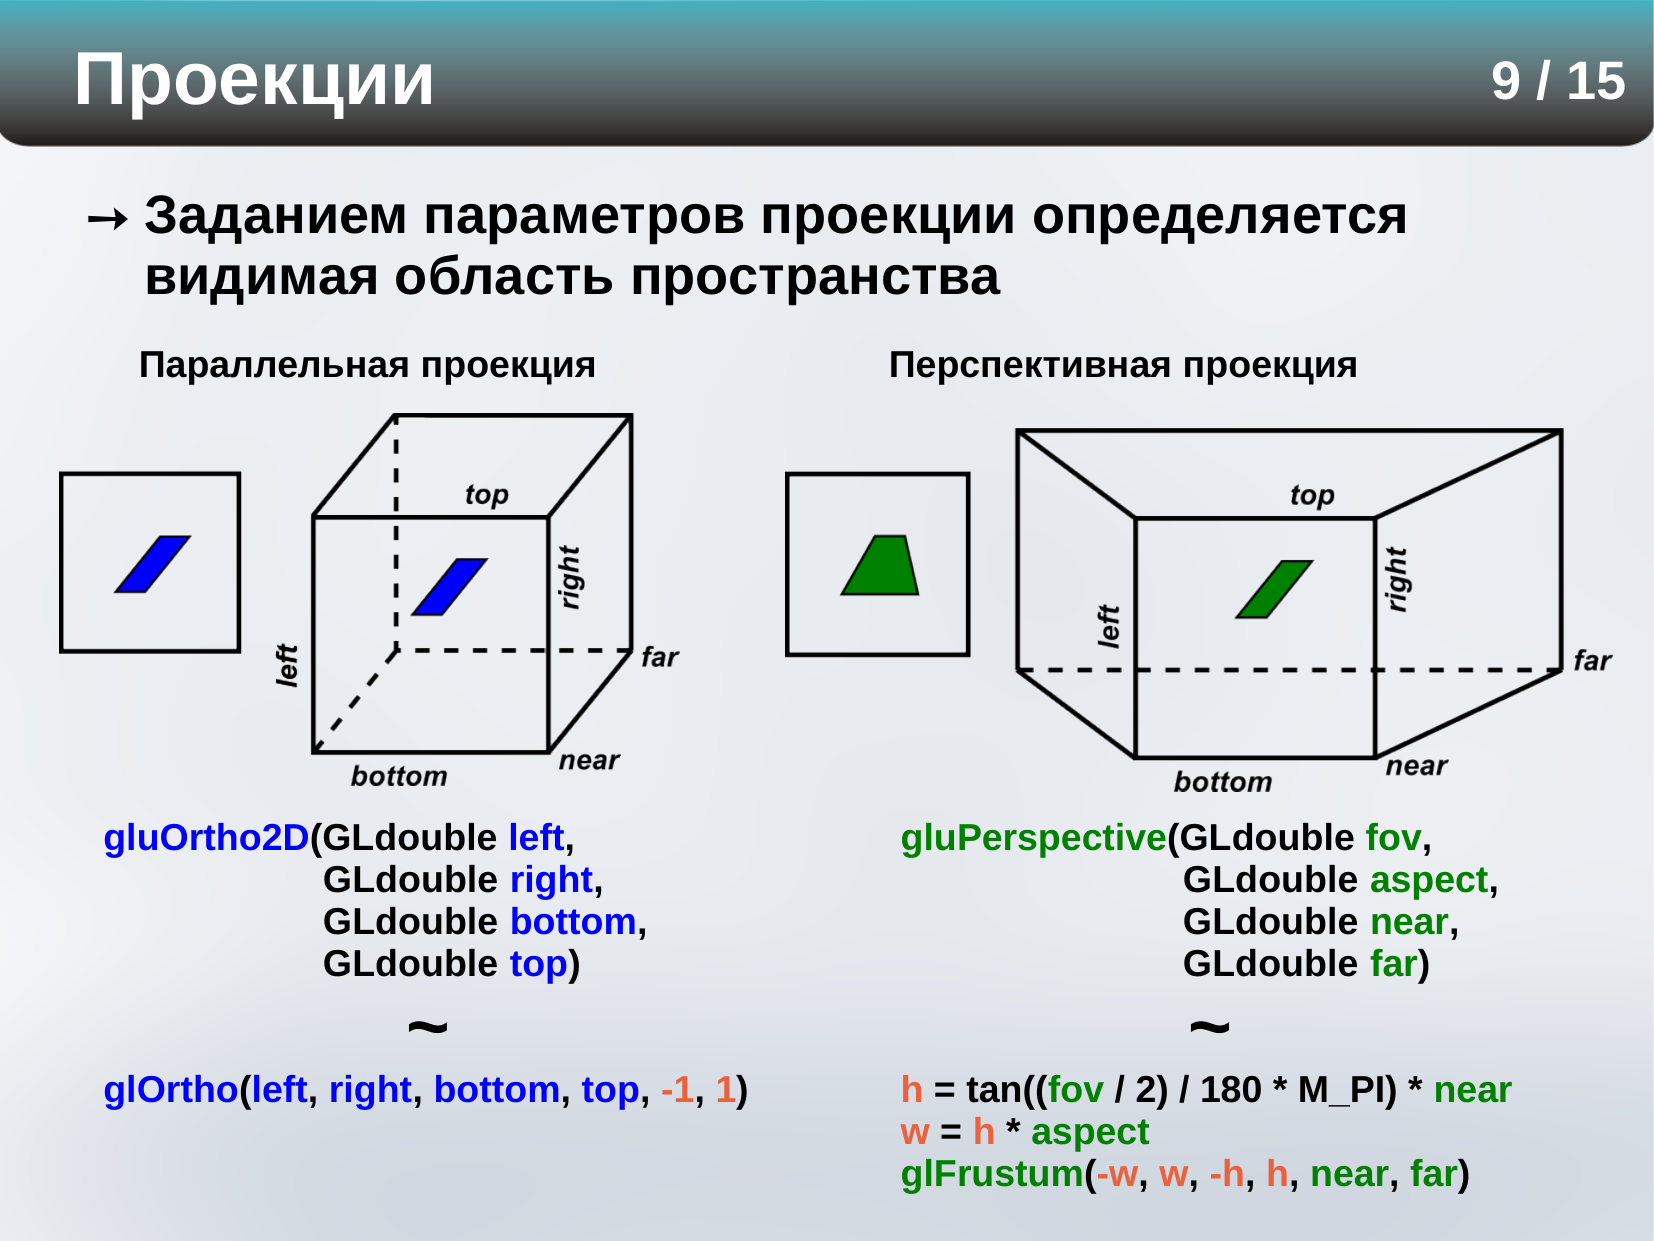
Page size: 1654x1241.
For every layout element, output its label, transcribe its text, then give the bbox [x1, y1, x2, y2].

text_box gluOrtho2D(GLdouble left, GLdouble right, GLdouble bottom, GLdouble top) ~ glOrtho(left, right, bottom, top, -1, 1) [88, 809, 768, 1118]
text_box <номер> / 15 [1476, 42, 1654, 179]
text_box gluPerspective(GLdouble fov, GLdouble aspect, GLdouble near, GLdouble far) ~ h = tan((fov / 2) / 180 * M_PI) * near w = h * aspect glFrustum(-w, w, -h, h, near, far) [885, 809, 1536, 1202]
picture [0, 0, 1654, 1241]
text_box Проекции [59, 29, 916, 129]
text_box Заданием параметров проекции определяется видимая область пространства [70, 177, 1506, 314]
text_box Перспективная проекция [874, 336, 1376, 394]
text_box Параллельная проекция [124, 336, 626, 394]
